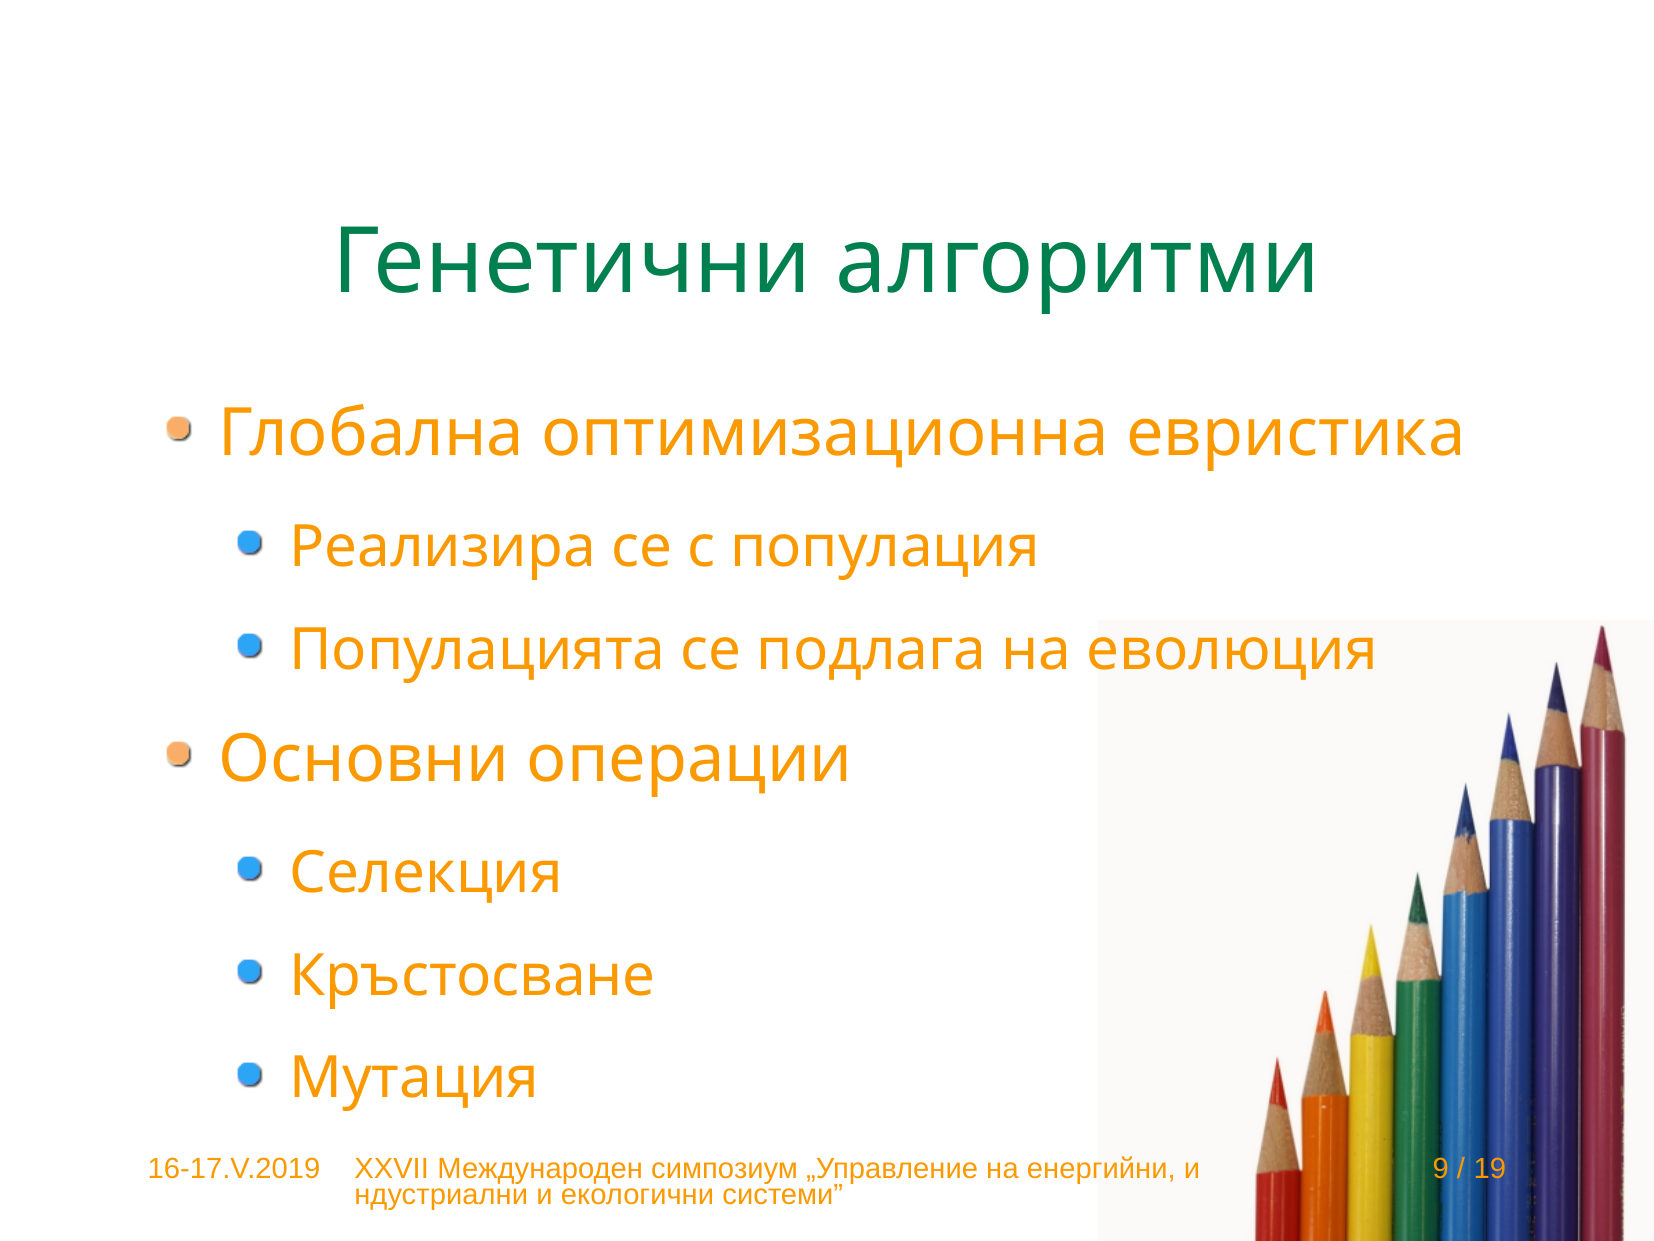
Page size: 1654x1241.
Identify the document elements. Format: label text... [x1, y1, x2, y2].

list Глобална оптимизационна евристика Реализира се с популация Популацията се подлага на еволюция Основни операции Селекция Кръстосване Мутация [147, 383, 1506, 1104]
title Генетични алгоритми [147, 153, 1506, 361]
picture [0, 0, 1654, 1241]
